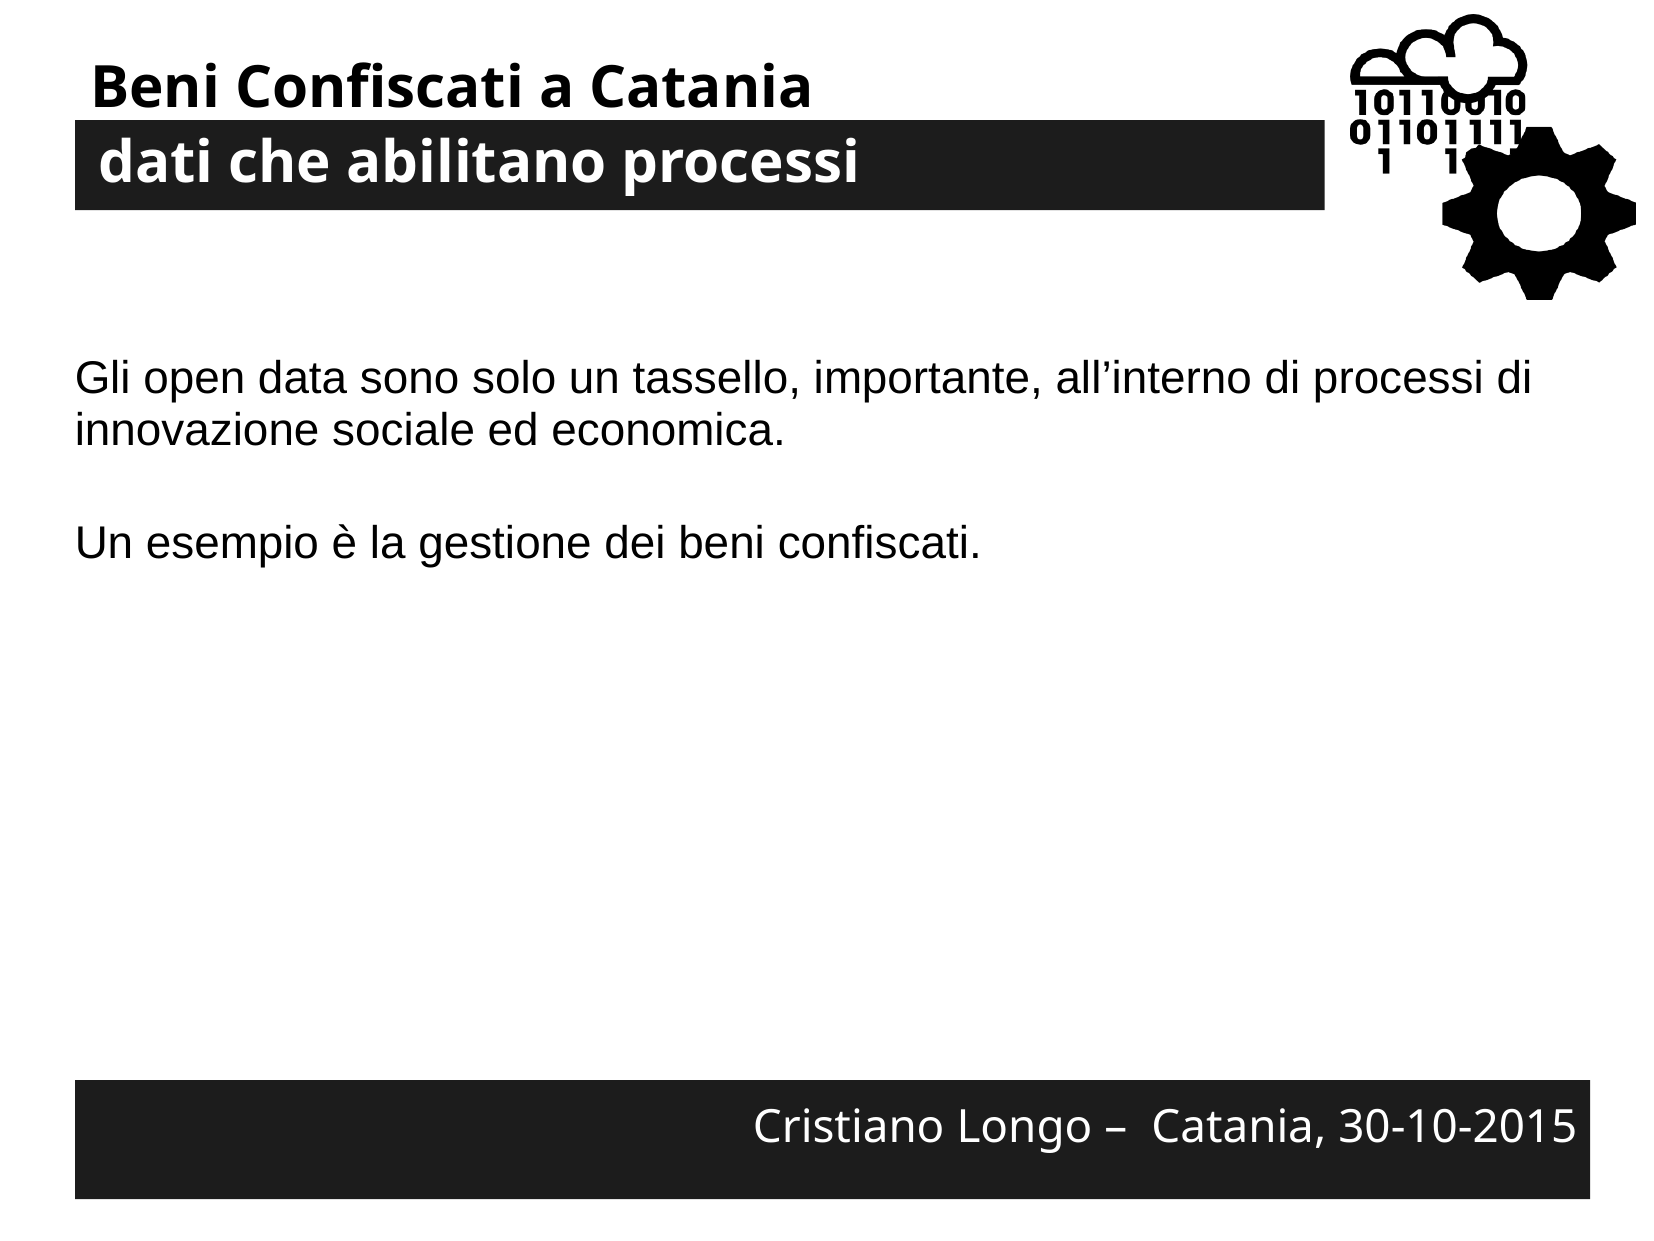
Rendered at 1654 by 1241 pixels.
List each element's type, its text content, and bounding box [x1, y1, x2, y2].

picture [1350, 14, 1636, 301]
list Beni Confiscati a Catania [75, 45, 1325, 120]
list Cristiano Longo – Catania, 30-10-2015 [75, 1080, 1591, 1200]
text_box Un esempio è la gestione dei beni confiscati. [60, 510, 1591, 577]
list dati che abilitano processi [75, 120, 1325, 211]
text_box Gli open data sono solo un tassello, importante, all’interno di processi di innovazione sociale ed economica. [60, 345, 1591, 463]
